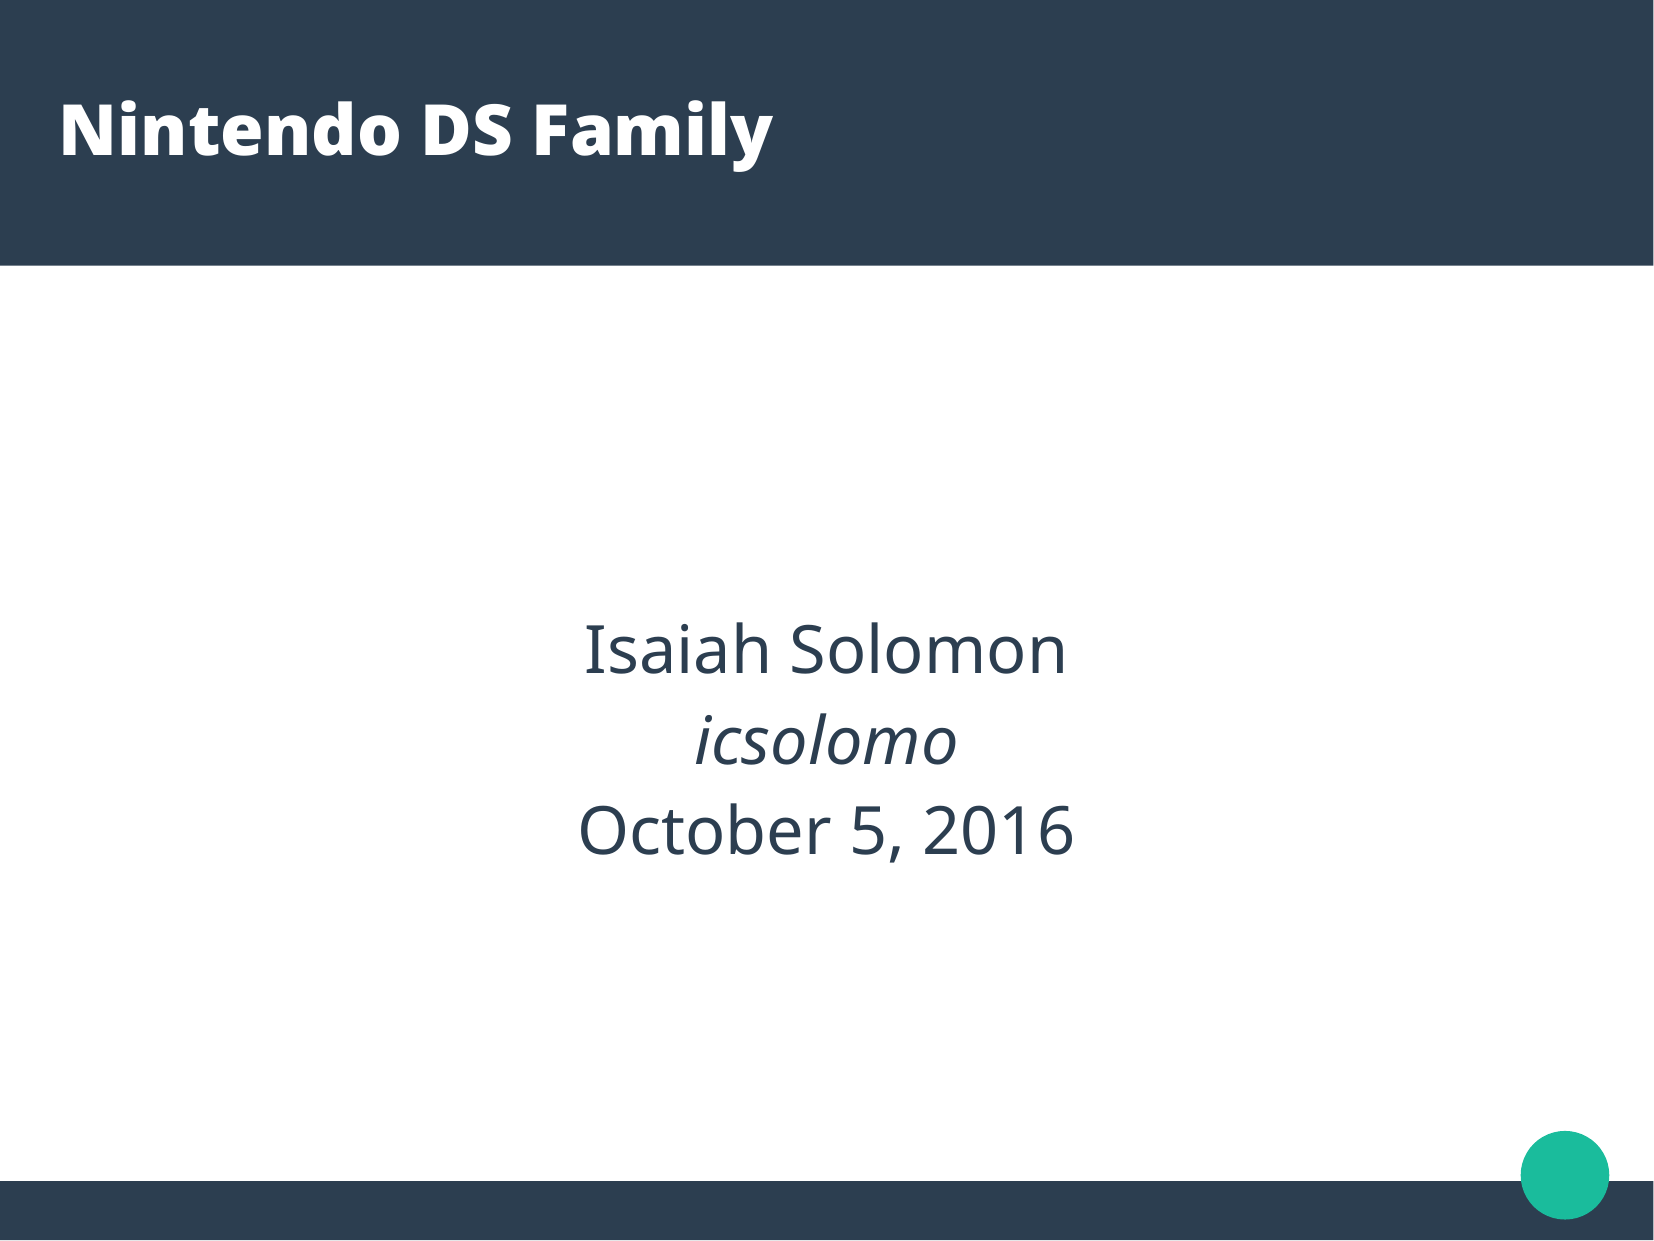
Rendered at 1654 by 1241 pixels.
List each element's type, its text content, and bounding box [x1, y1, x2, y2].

subtitle Isaiah Solomon icsolomo October 5, 2016 [59, 324, 1595, 1152]
title Nintendo DS Family [59, 49, 1595, 207]
